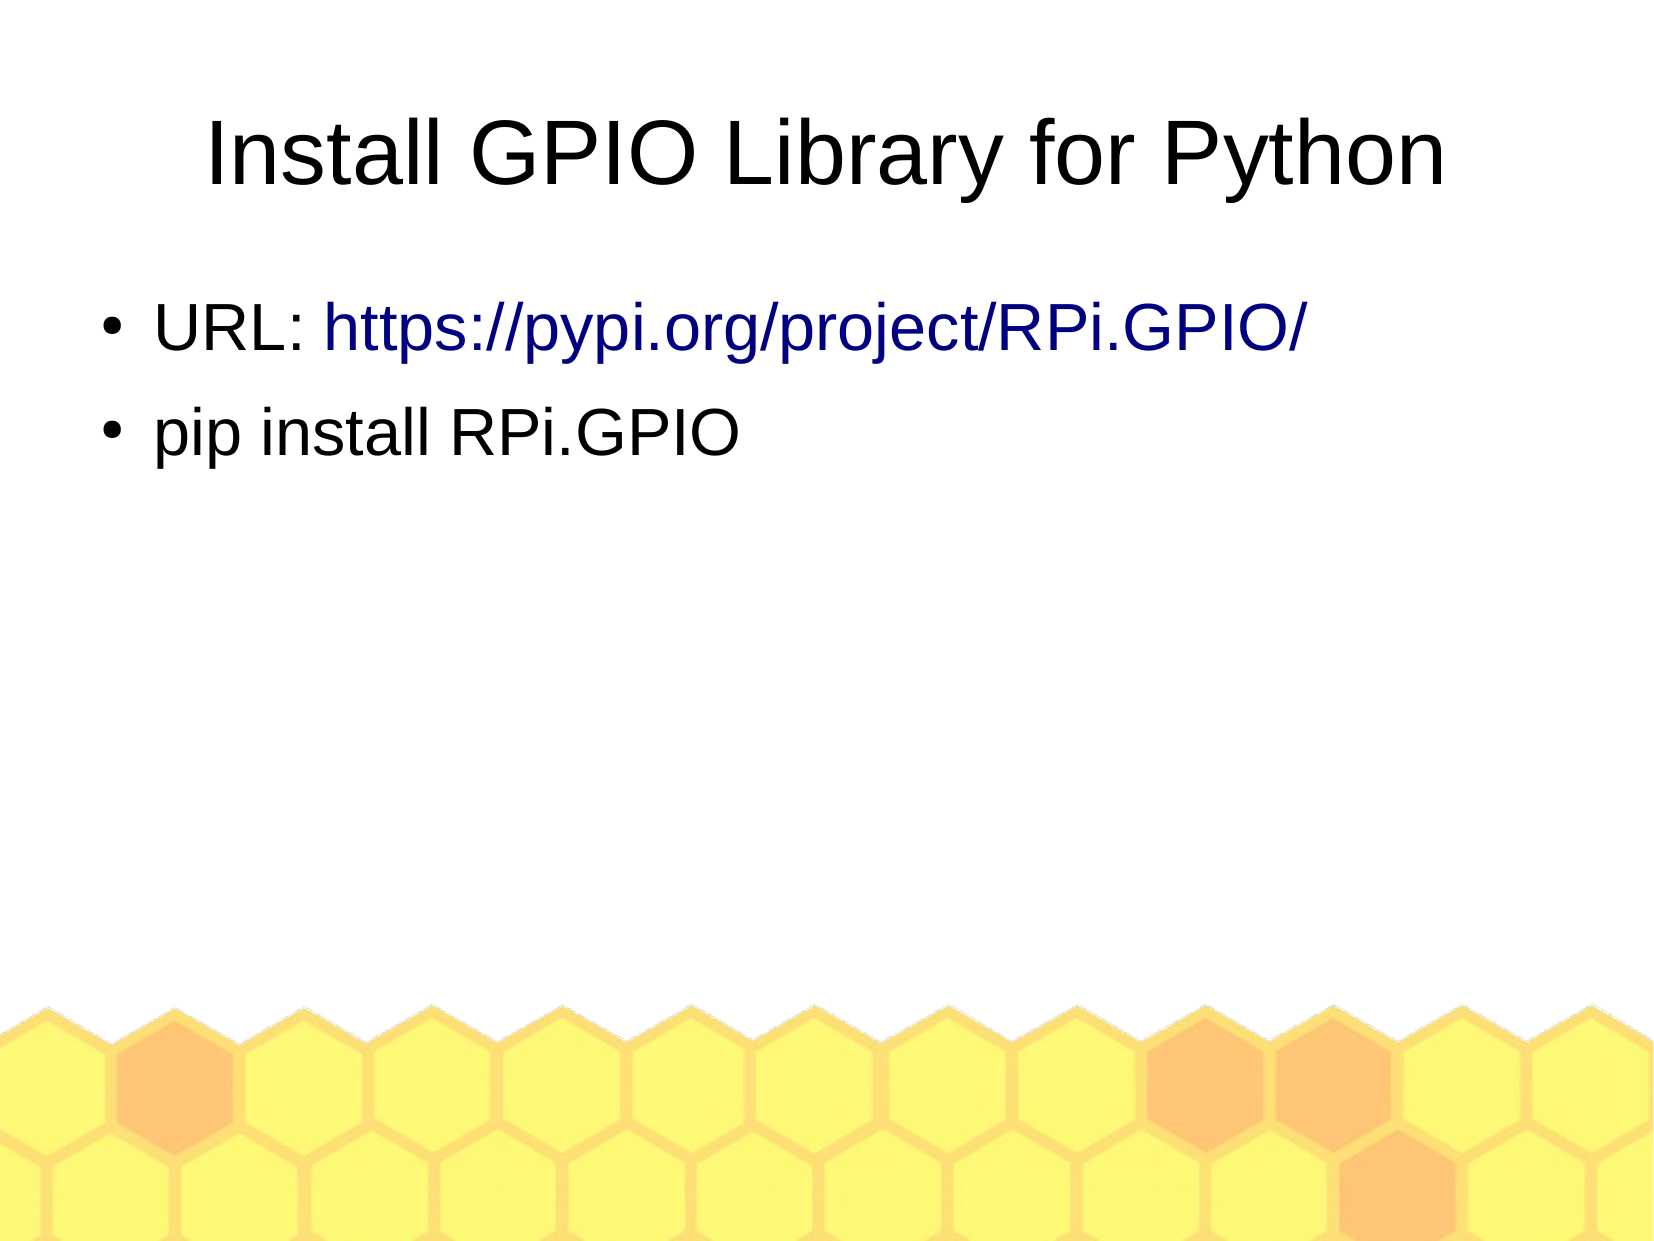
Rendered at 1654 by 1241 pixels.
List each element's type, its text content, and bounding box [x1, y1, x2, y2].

picture [0, 1001, 1654, 1241]
list URL: https://pypi.org/project/RPi.GPIO/ pip install RPi.GPIO [82, 290, 1571, 1010]
title Install GPIO Library for Python [82, 49, 1571, 257]
